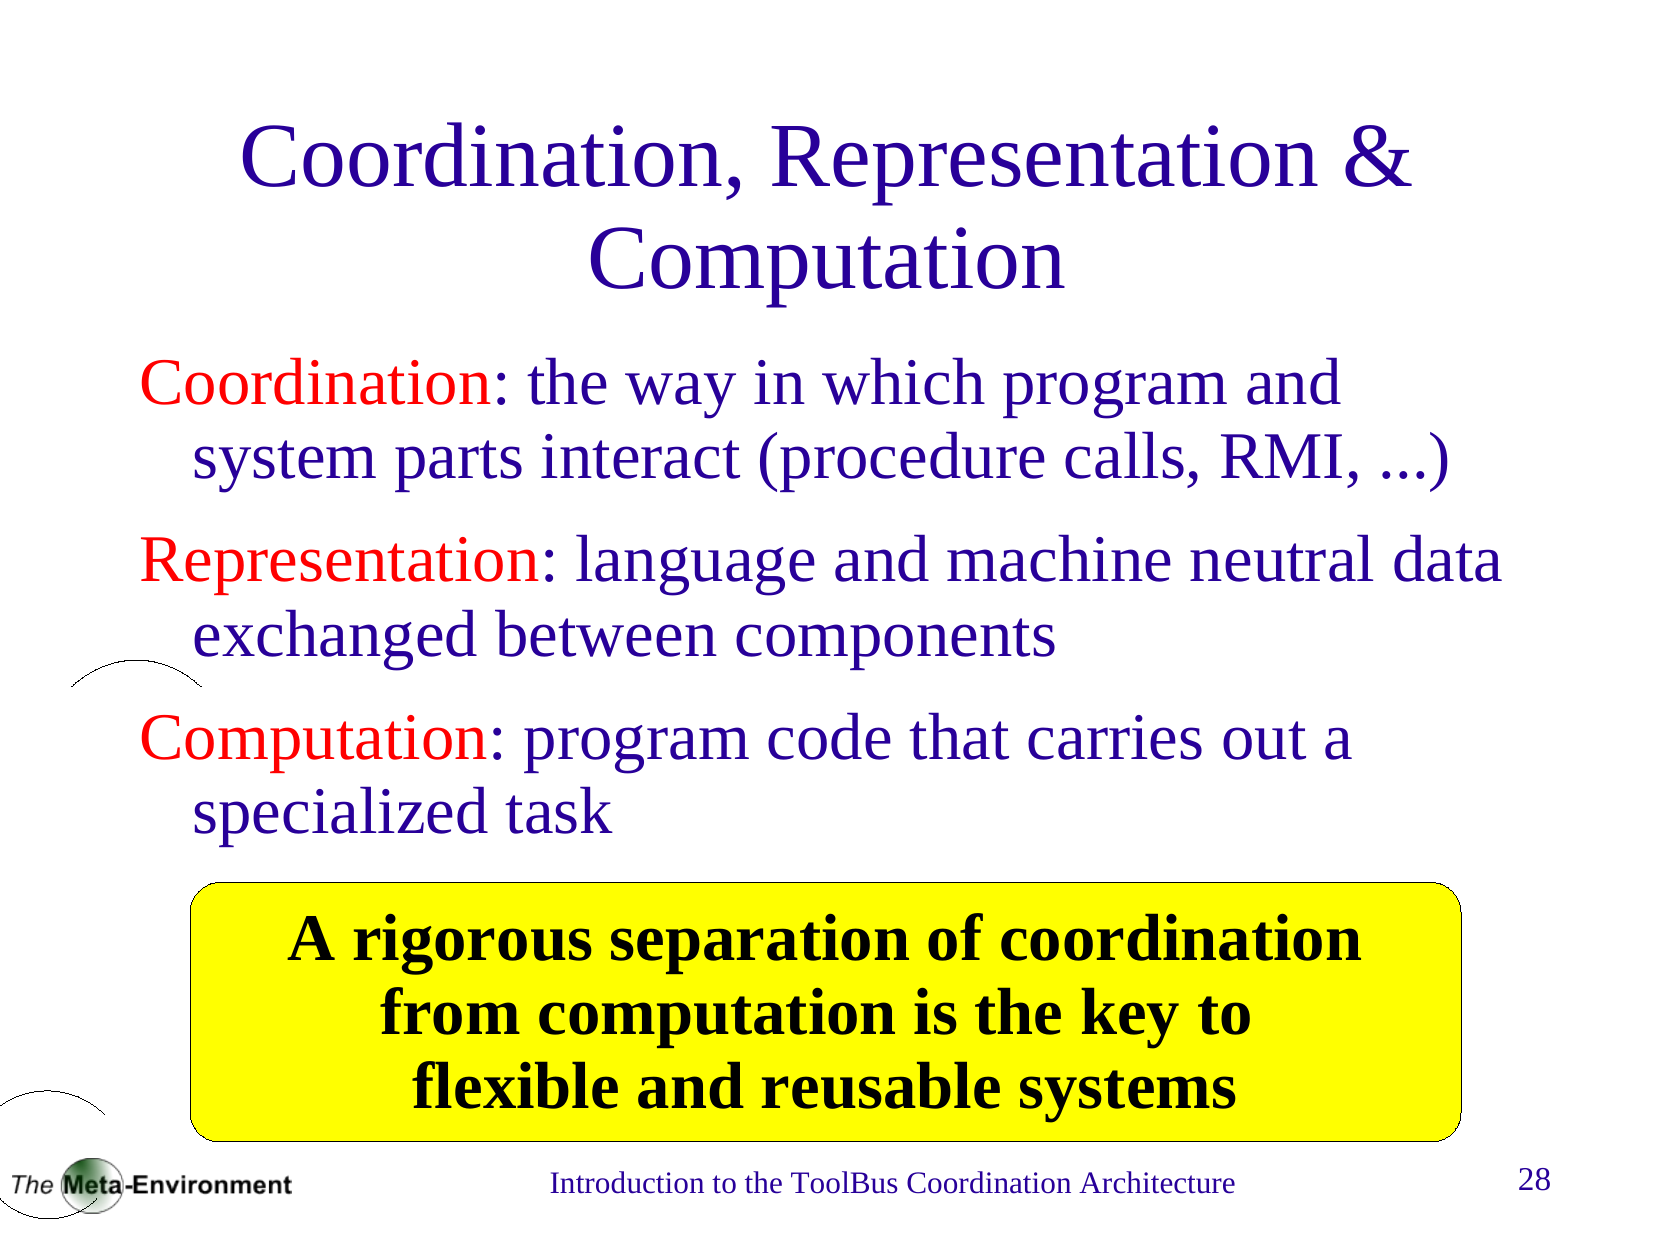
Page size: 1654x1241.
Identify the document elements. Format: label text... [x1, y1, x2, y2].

picture [12, 1158, 292, 1214]
title Coordination, Representation & Computation [121, 96, 1534, 317]
text_box A rigorous separation of coordination from computation is the key to flexible and reusable systems [190, 882, 1462, 1142]
list Coordination: the way in which program and system parts interact (procedure calls, RMI, ...) Representation: language and machine neutral data exchanged between components Computation: program code that carries out a specialized task [121, 344, 1534, 1127]
